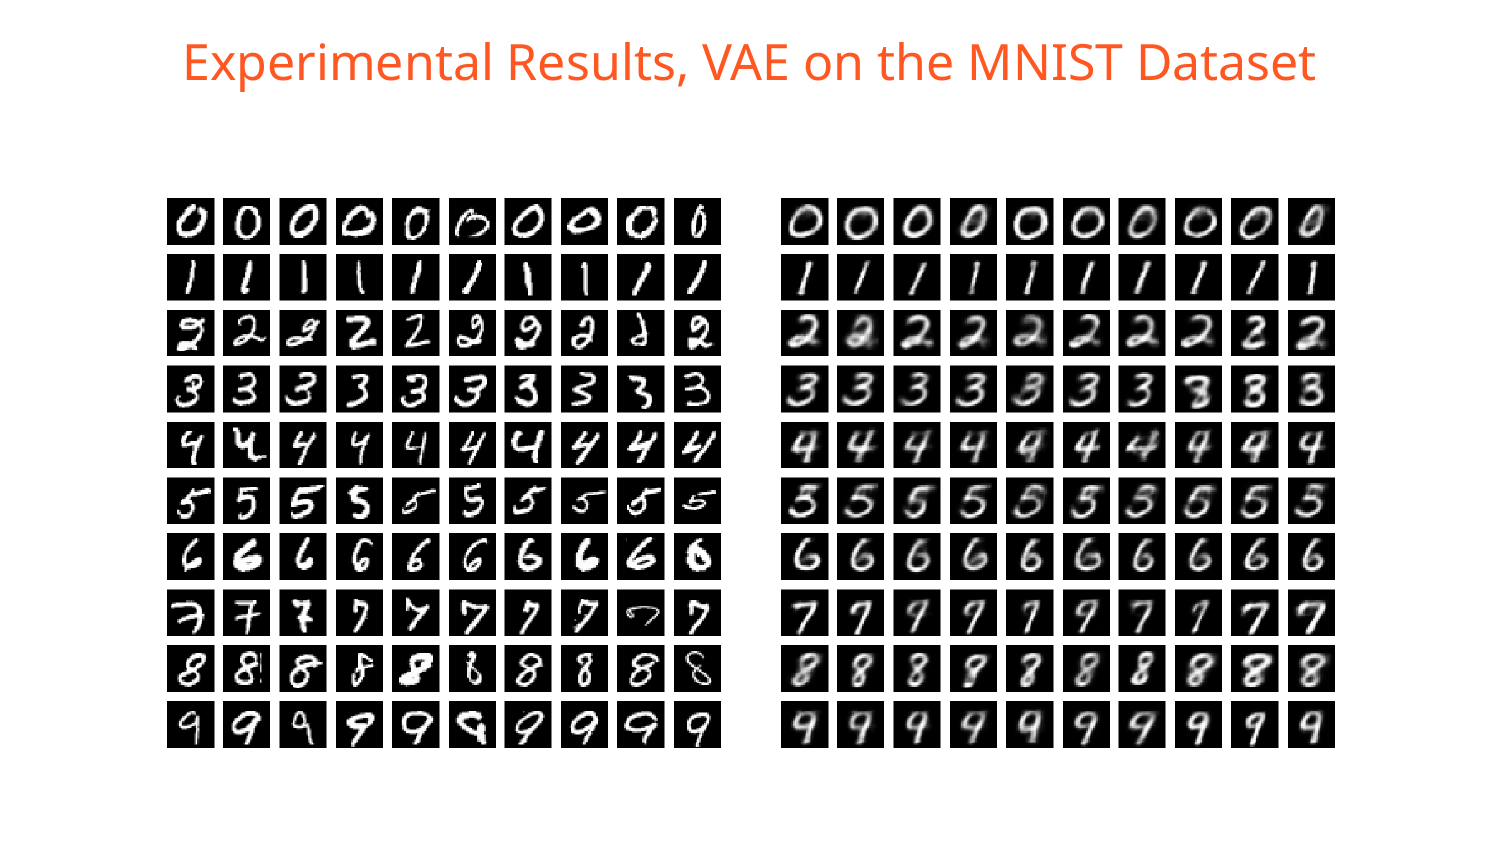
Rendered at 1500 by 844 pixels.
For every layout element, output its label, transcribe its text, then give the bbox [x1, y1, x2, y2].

title Experimental Results, VAE on the MNIST Dataset [119, 15, 1381, 138]
picture [157, 188, 729, 757]
picture [771, 188, 1343, 757]
